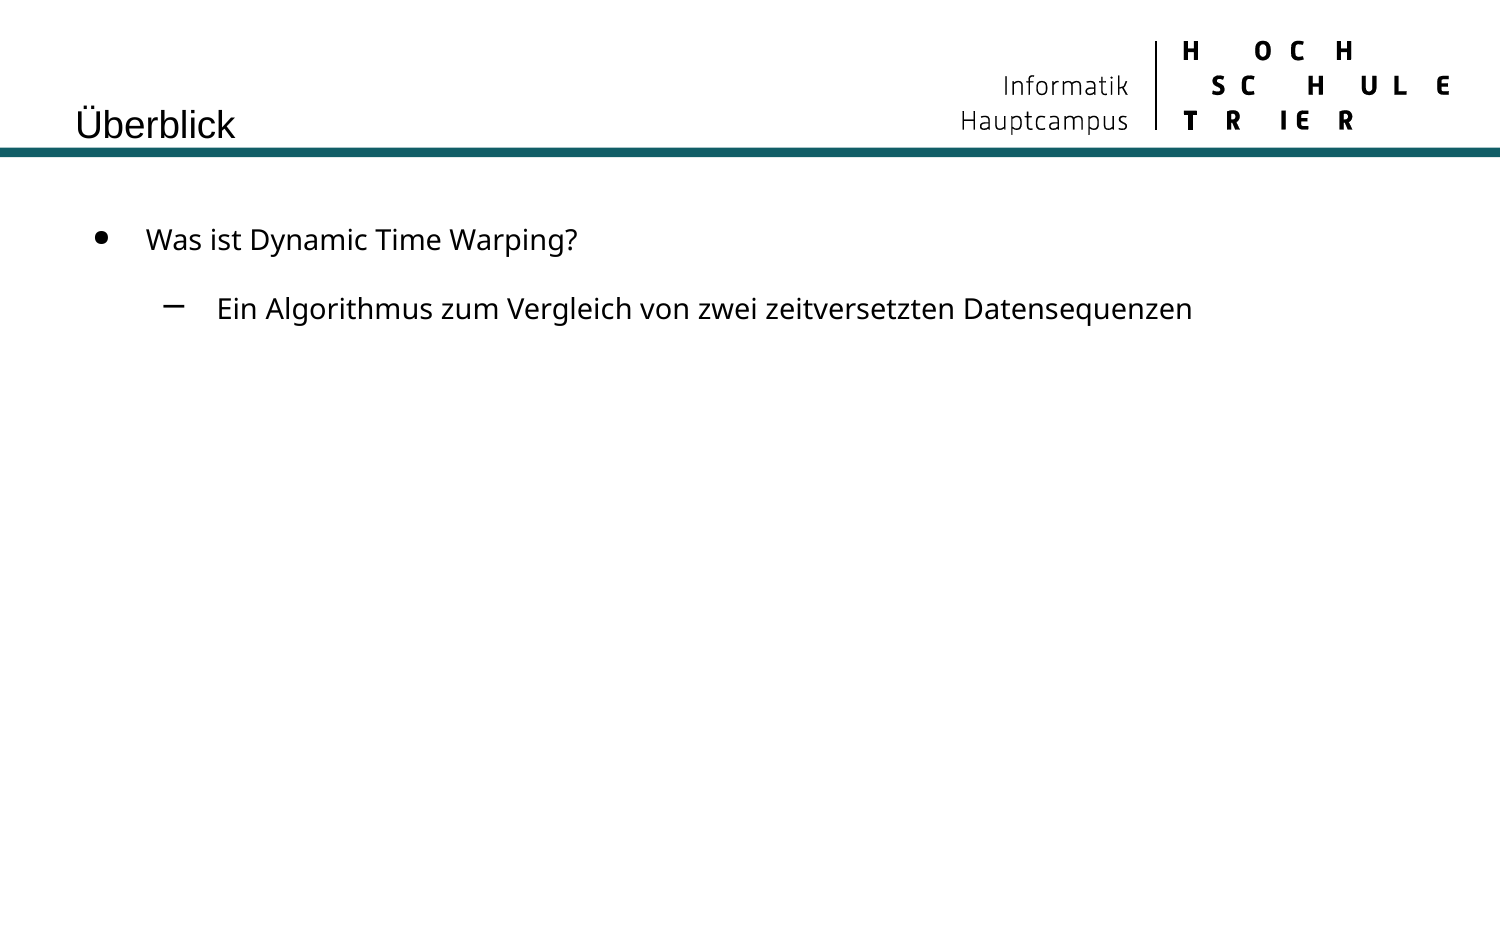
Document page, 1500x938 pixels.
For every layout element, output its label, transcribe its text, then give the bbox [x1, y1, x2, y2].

title Überblick [75, 37, 1425, 194]
list Was ist Dynamic Time Warping? Ein Algorithmus zum Vergleich von zwei zeitversetzten Datensequenzen [75, 219, 1425, 479]
